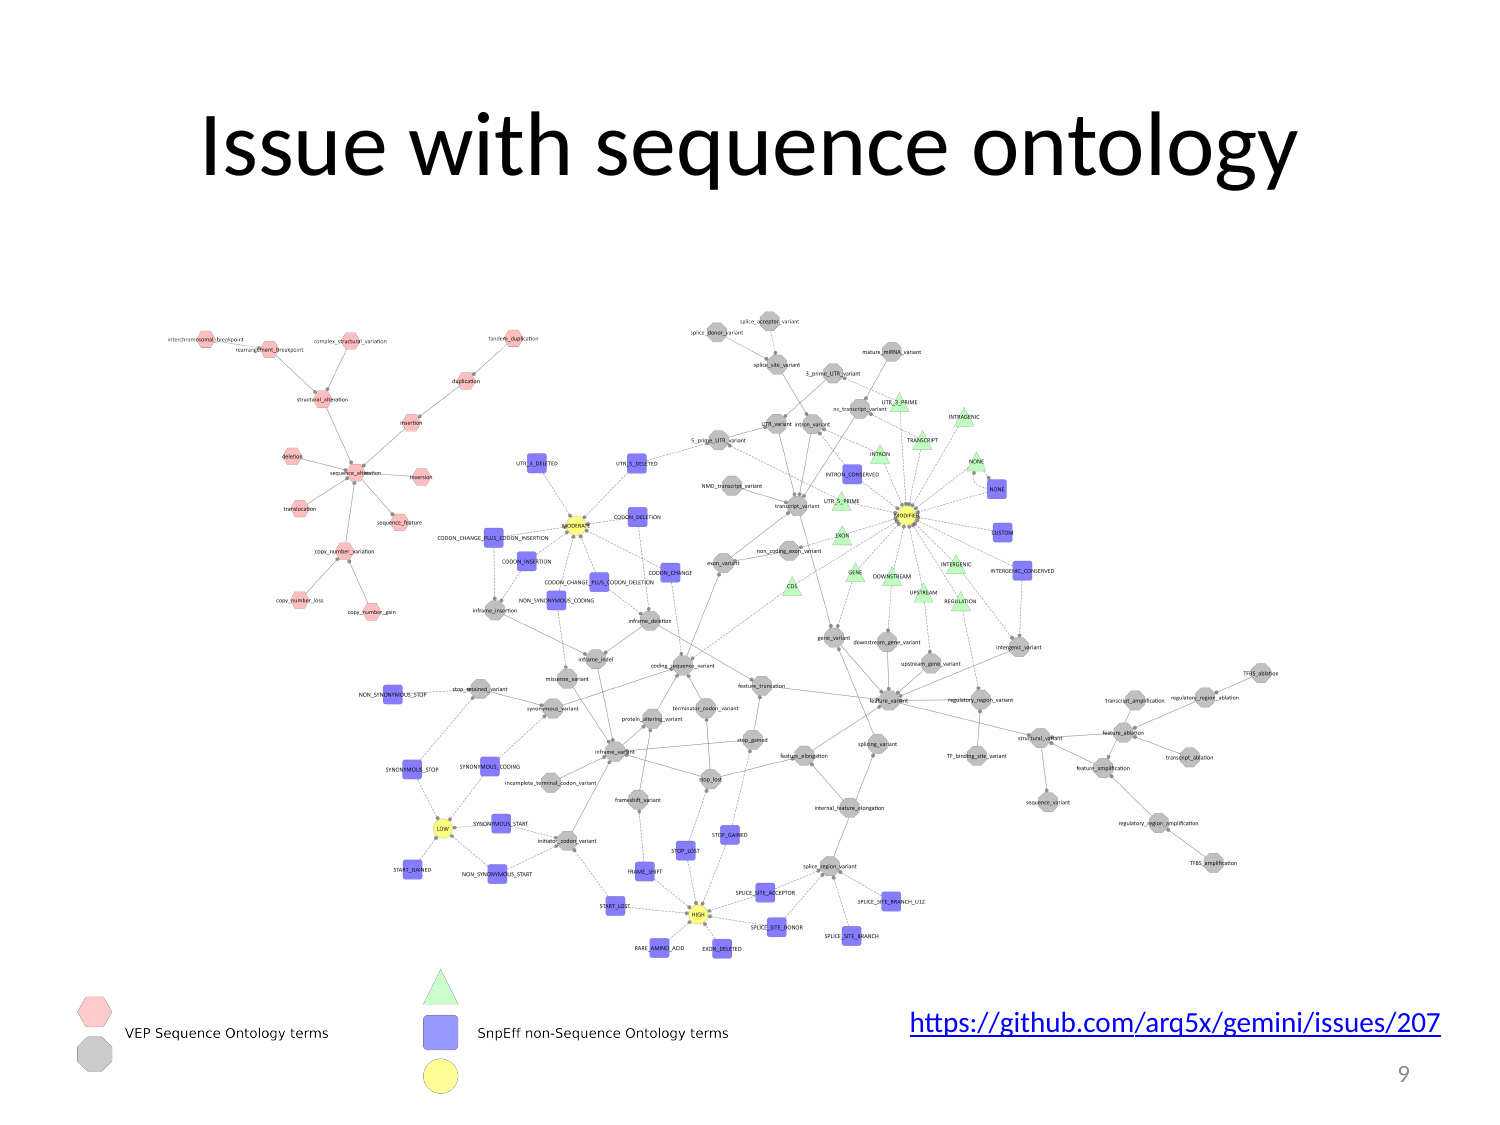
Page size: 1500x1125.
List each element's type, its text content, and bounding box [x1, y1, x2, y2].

text_box https://github.com/arq5x/gemini/issues/207 [894, 961, 1456, 1046]
picture [77, 293, 1361, 1099]
title Issue with sequence ontology [75, 45, 1425, 233]
slide_number <number> [1074, 1042, 1425, 1103]
